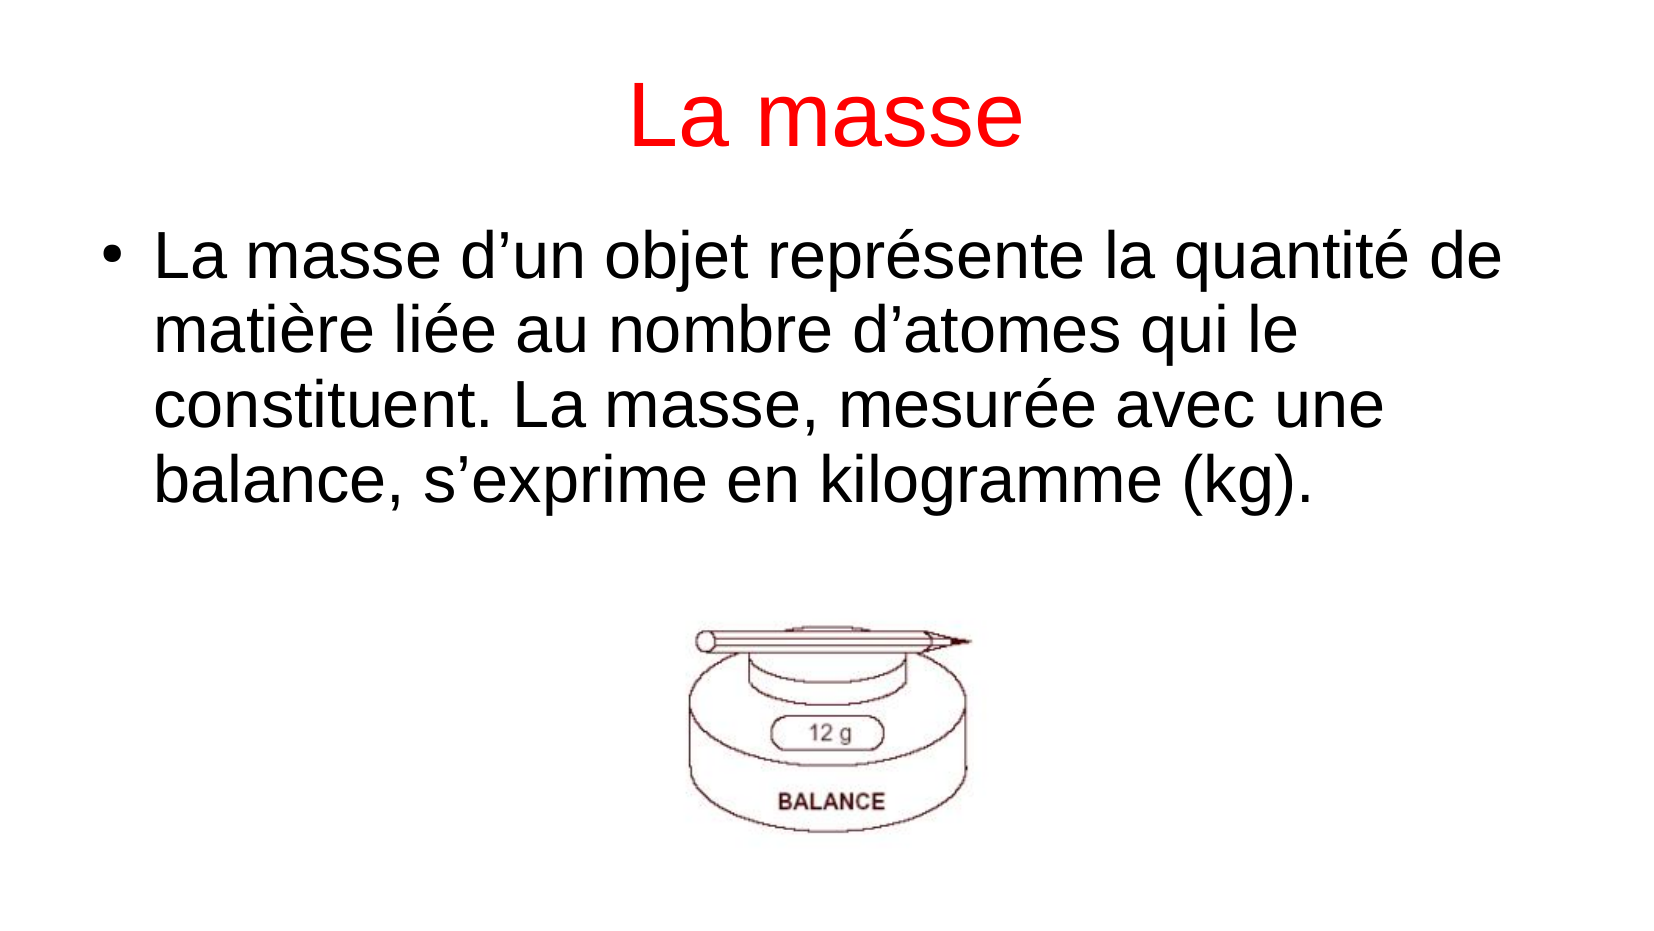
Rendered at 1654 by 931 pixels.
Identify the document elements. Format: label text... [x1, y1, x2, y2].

title La masse [82, 37, 1571, 193]
picture [661, 596, 999, 863]
list La masse d’un objet représente la quantité de matière liée au nombre d’atomes qui le constituent. La masse, mesurée avec une balance, s’exprime en kilogramme (kg). [82, 217, 1571, 526]
